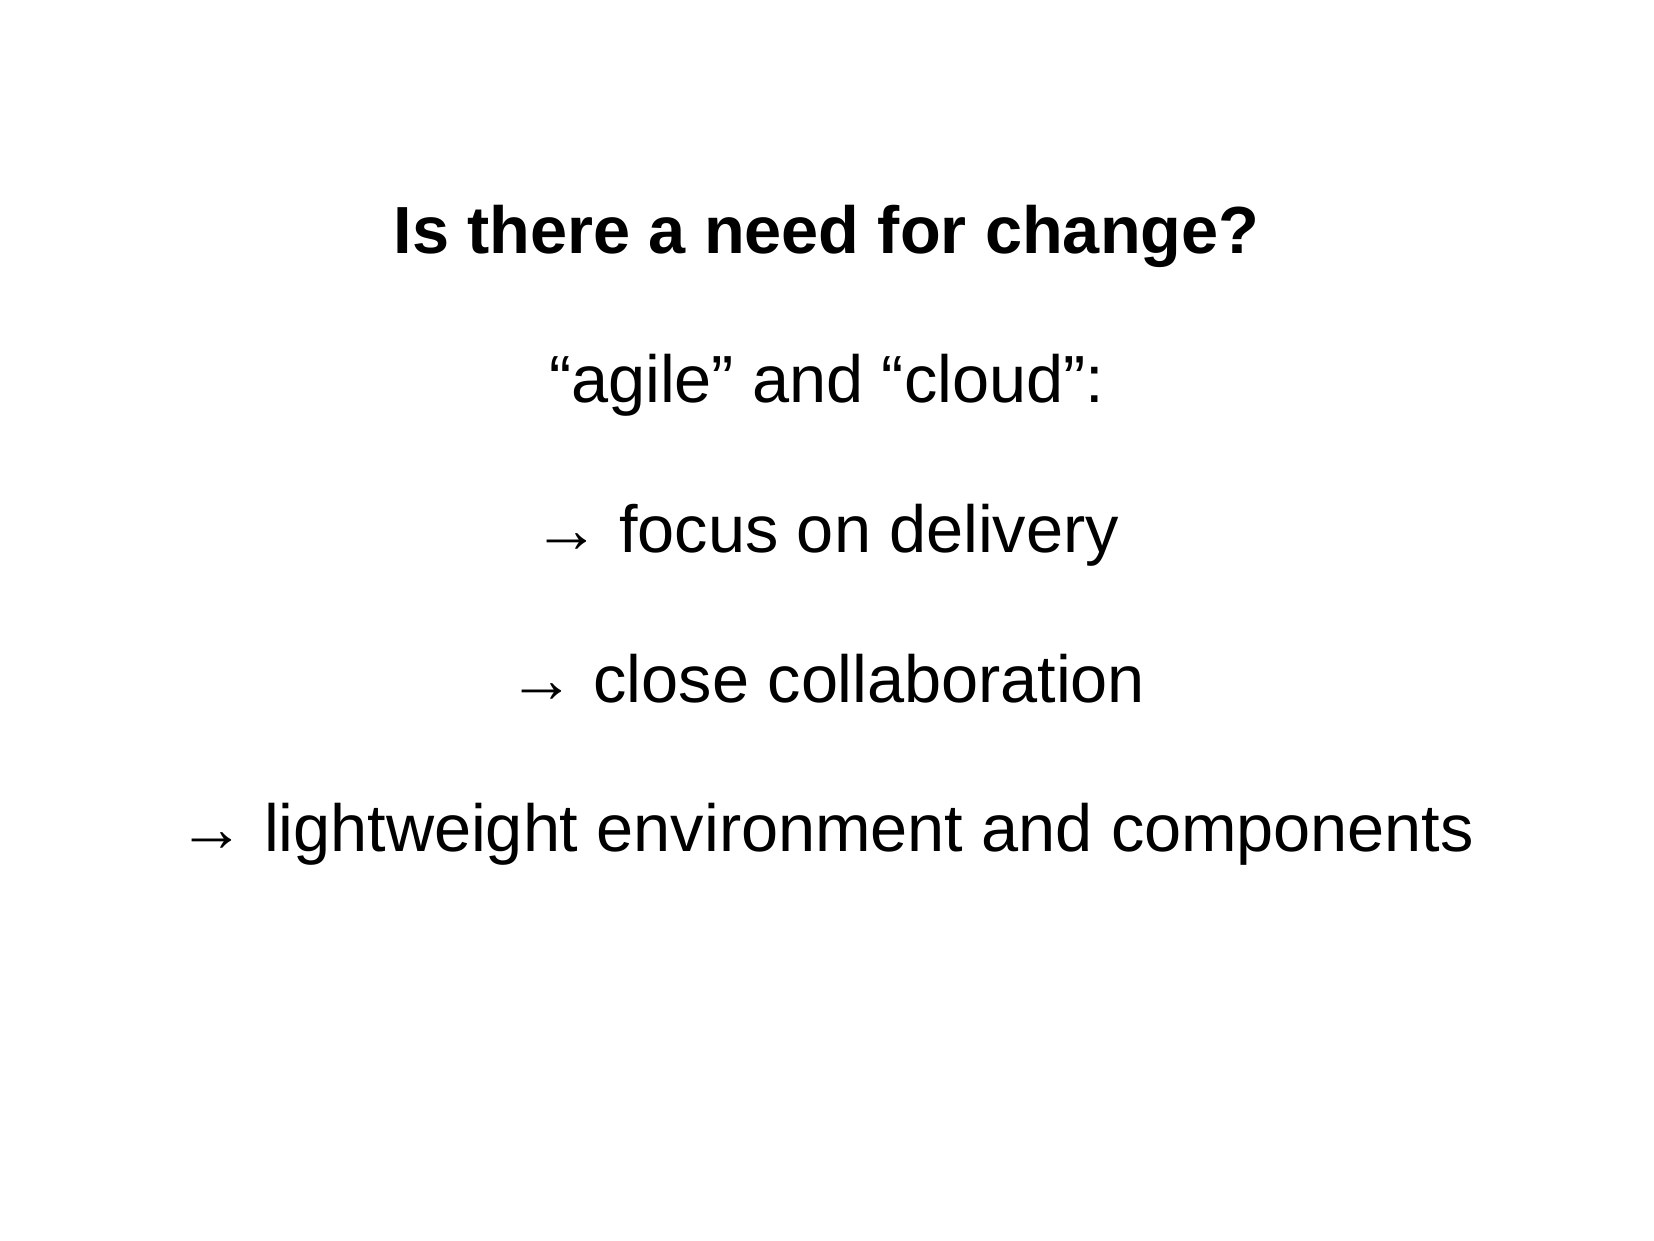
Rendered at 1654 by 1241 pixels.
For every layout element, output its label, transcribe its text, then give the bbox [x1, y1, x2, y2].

subtitle Is there a need for change? “agile” and “cloud”: → focus on delivery → close collaboration → lightweight environment and components [82, 49, 1571, 1010]
